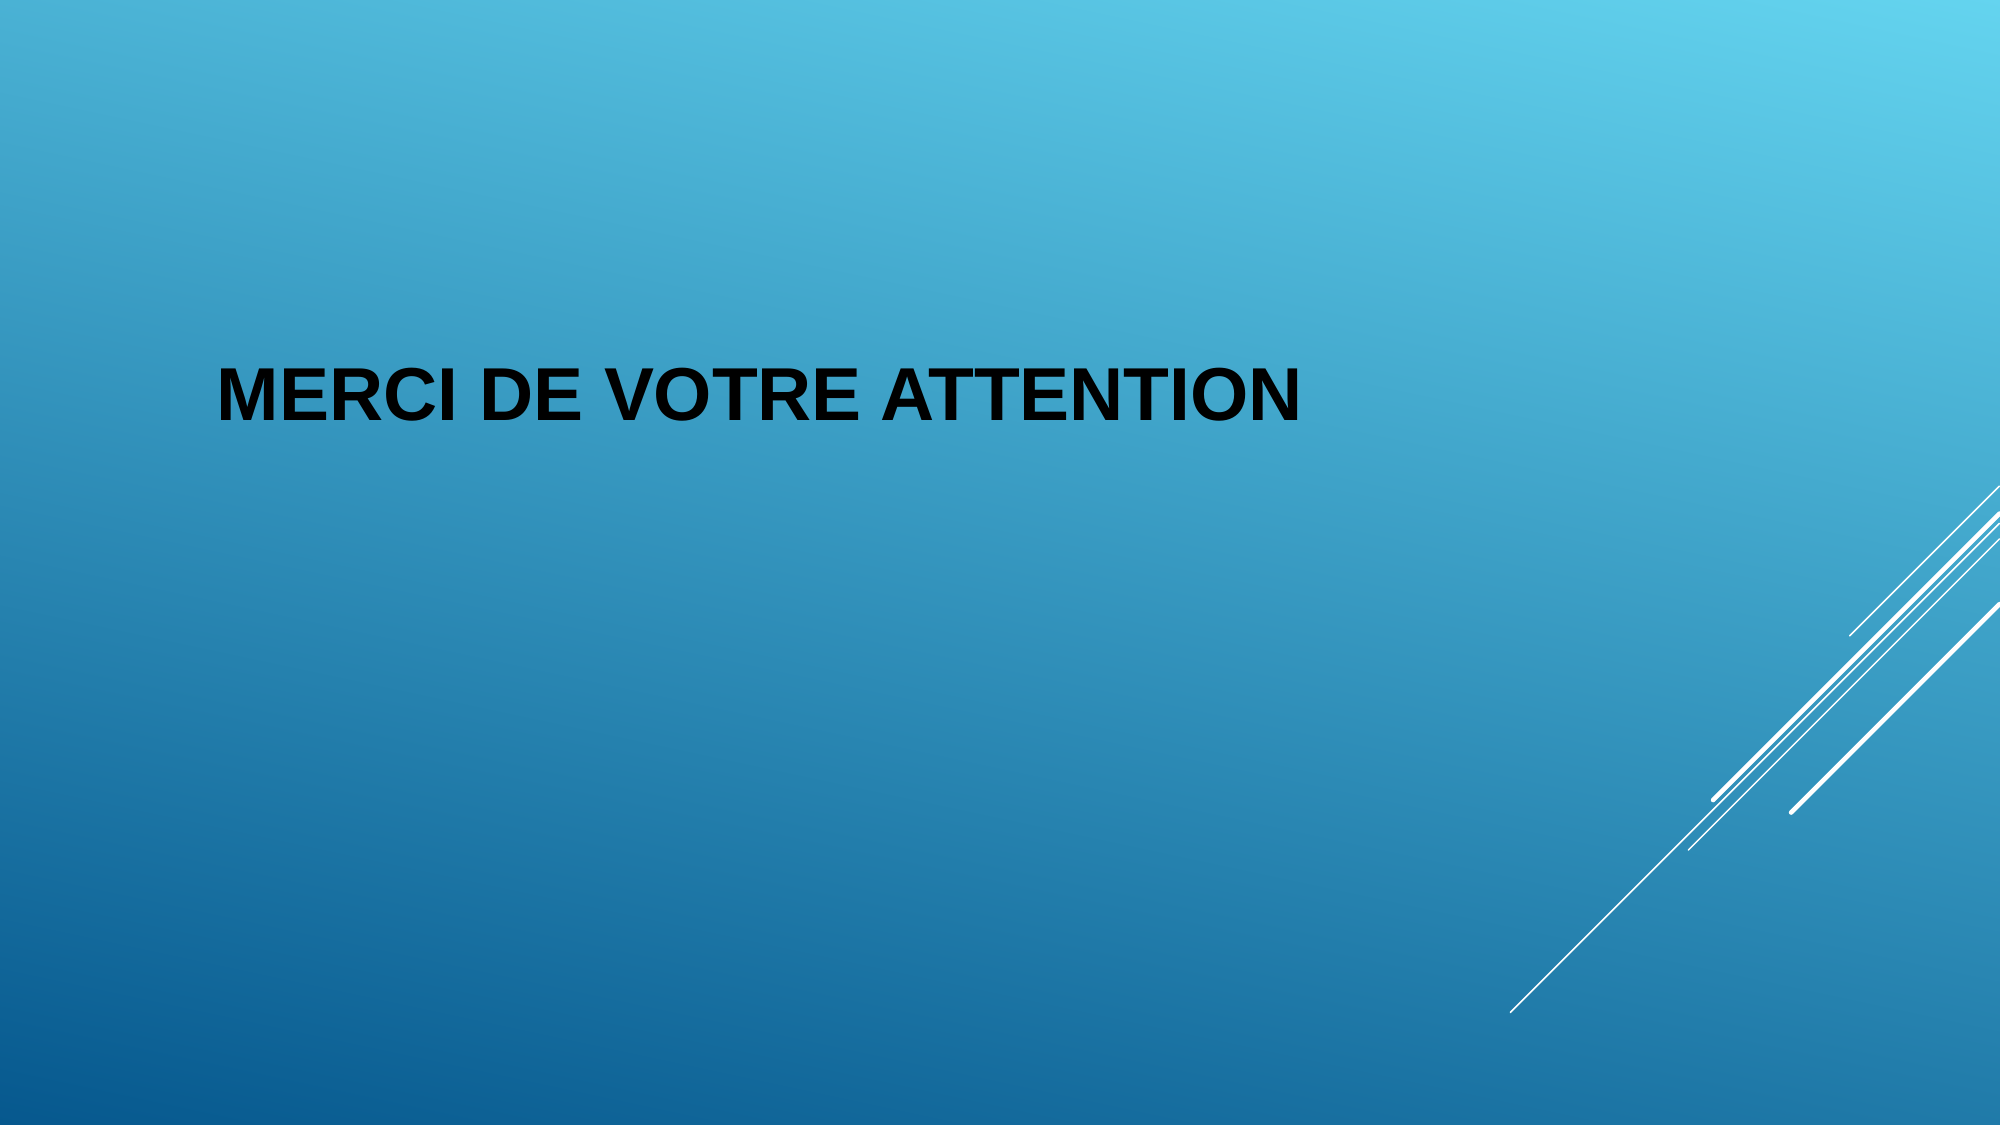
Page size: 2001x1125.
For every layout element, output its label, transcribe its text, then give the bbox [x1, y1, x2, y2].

title Merci de votre attention [201, 266, 1602, 514]
